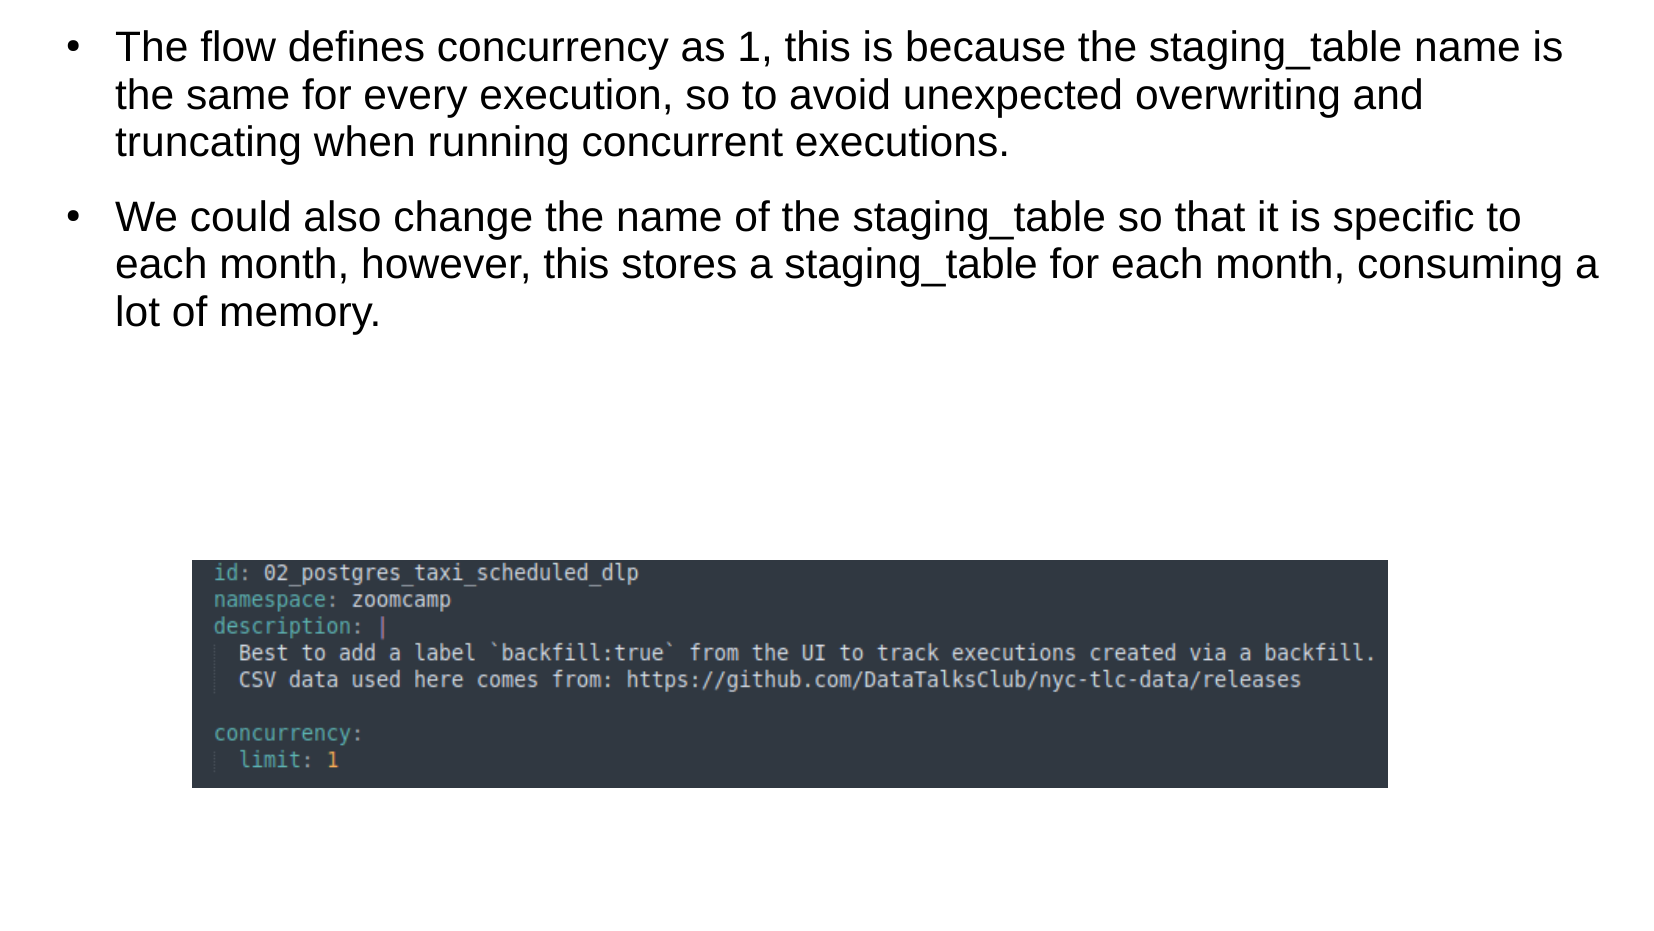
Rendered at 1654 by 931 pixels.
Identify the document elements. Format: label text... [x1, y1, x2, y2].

list The flow defines concurrency as 1, this is because the staging_table name is the same for every execution, so to avoid unexpected overwriting and truncating when running concurrent executions. We could also change the name of the staging_table so that it is specific to each month, however, this stores a staging_table for each month, consuming a lot of memory. [49, 23, 1613, 338]
picture [192, 560, 1388, 788]
